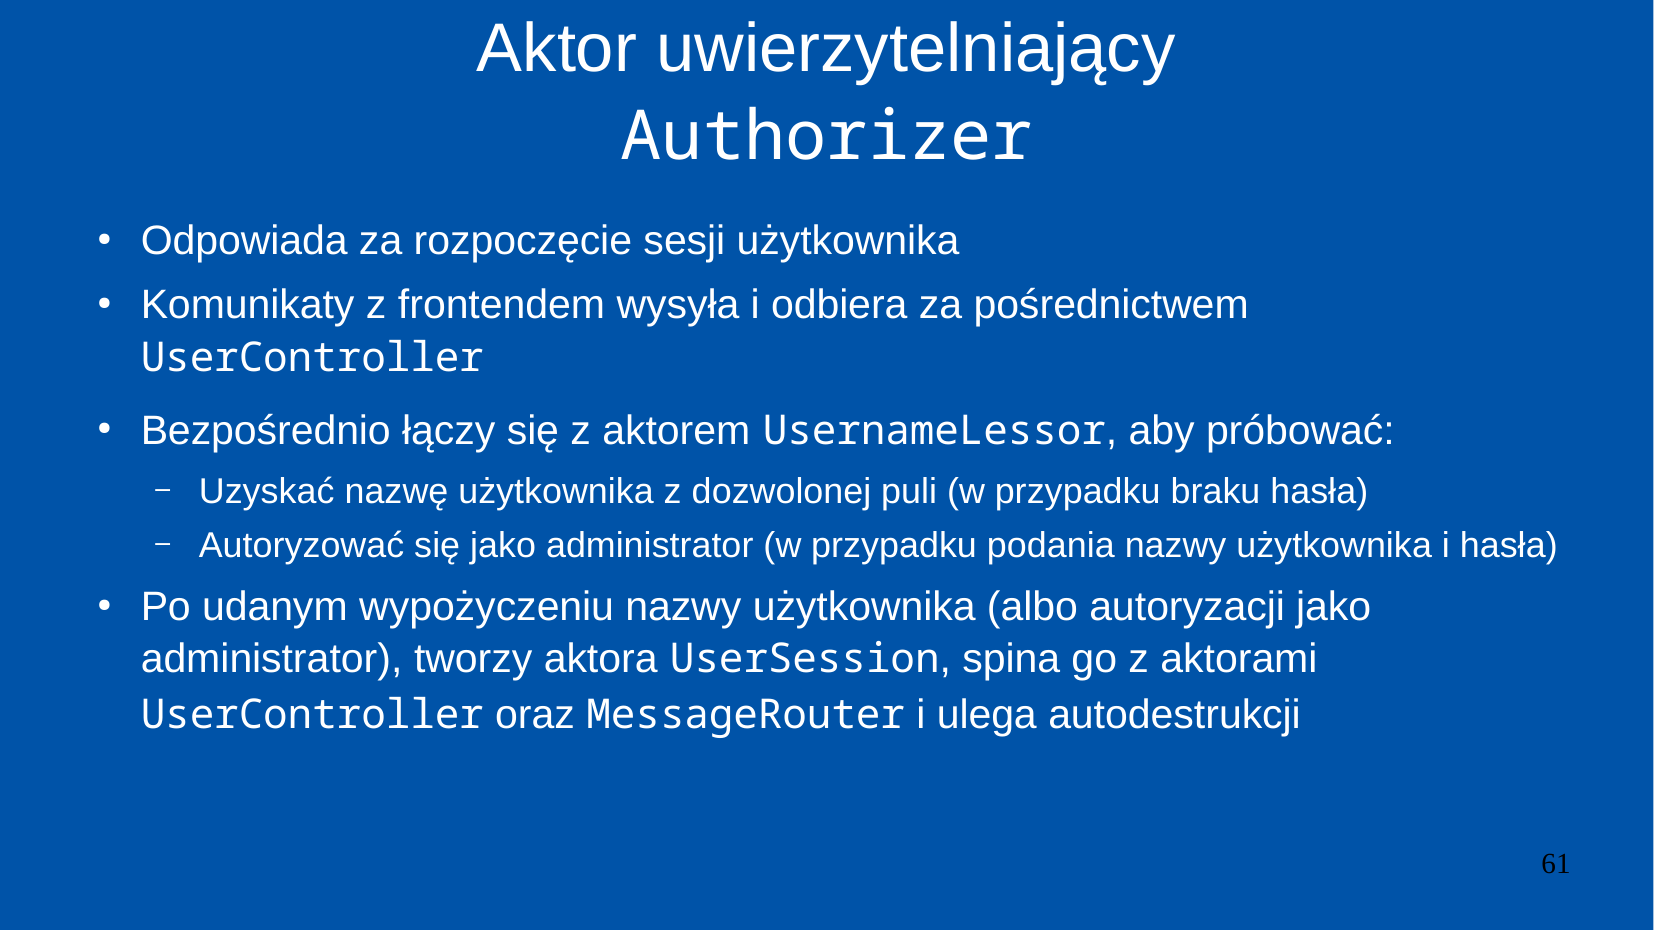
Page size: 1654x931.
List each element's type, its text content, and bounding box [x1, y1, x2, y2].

list Odpowiada za rozpoczęcie sesji użytkownika Komunikaty z frontendem wysyła i odbiera za pośrednictwem UserController Bezpośrednio łączy się z aktorem UsernameLessor, aby próbować: Uzyskać nazwę użytkownika z dozwolonej puli (w przypadku braku hasła) Autoryzować się jako administrator (w przypadku podania nazwy użytkownika i hasła) Po udanym wypożyczeniu nazwy użytkownika (albo autoryzacji jako administrator), tworzy aktora UserSession, spina go z aktorami UserController oraz MessageRouter i ulega autodestrukcji [82, 217, 1571, 758]
title Aktor uwierzytelniający Authorizer [389, 17, 1264, 172]
